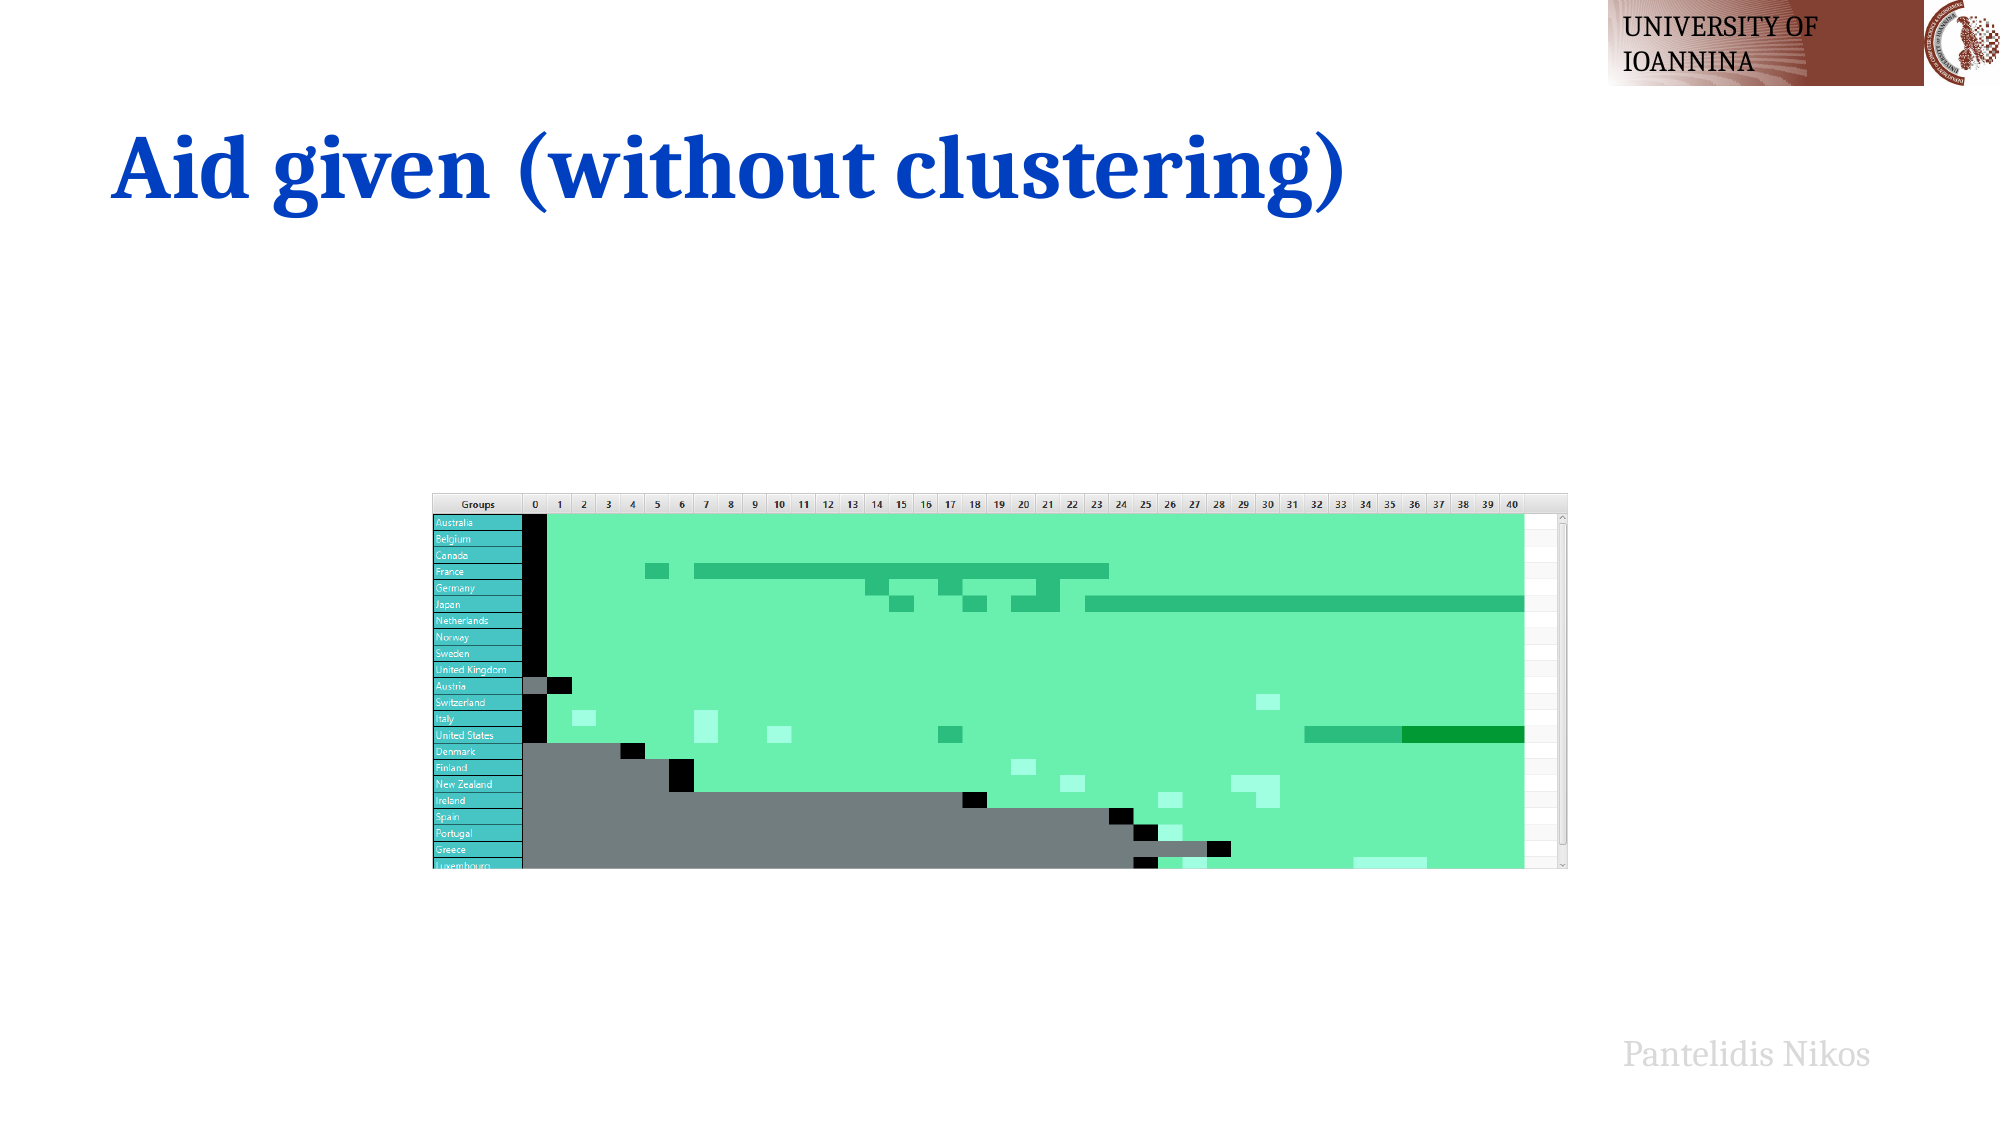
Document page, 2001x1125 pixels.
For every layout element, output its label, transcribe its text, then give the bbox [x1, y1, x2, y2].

text_box Aid given (without clustering) [96, 112, 1594, 225]
picture [1924, 0, 2001, 86]
picture [432, 493, 1568, 869]
